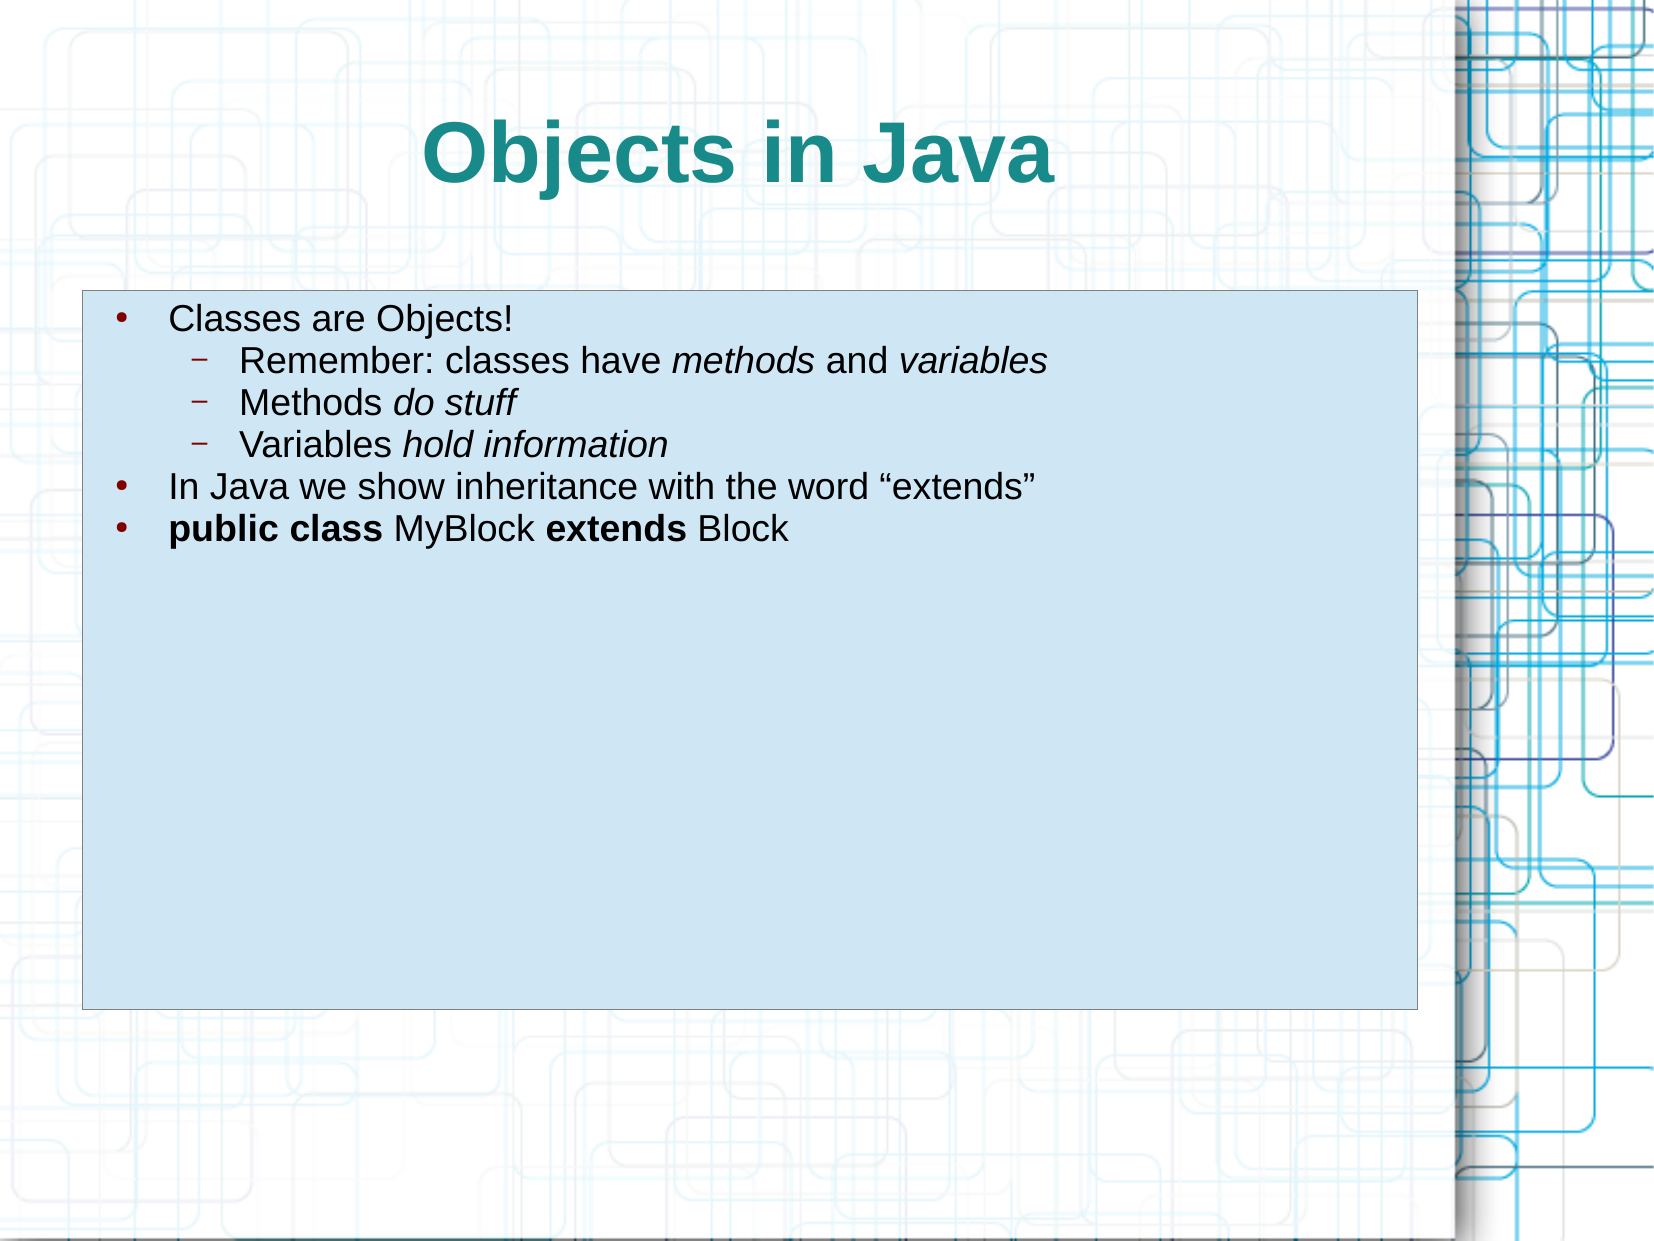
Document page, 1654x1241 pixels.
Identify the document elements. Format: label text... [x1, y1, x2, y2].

list Classes are Objects! Remember: classes have methods and variables Methods do stuff Variables hold information In Java we show inheritance with the word “extends” public class MyBlock extends Block [82, 290, 1418, 1010]
picture [0, 0, 1654, 1241]
title Objects in Java [59, 49, 1418, 257]
